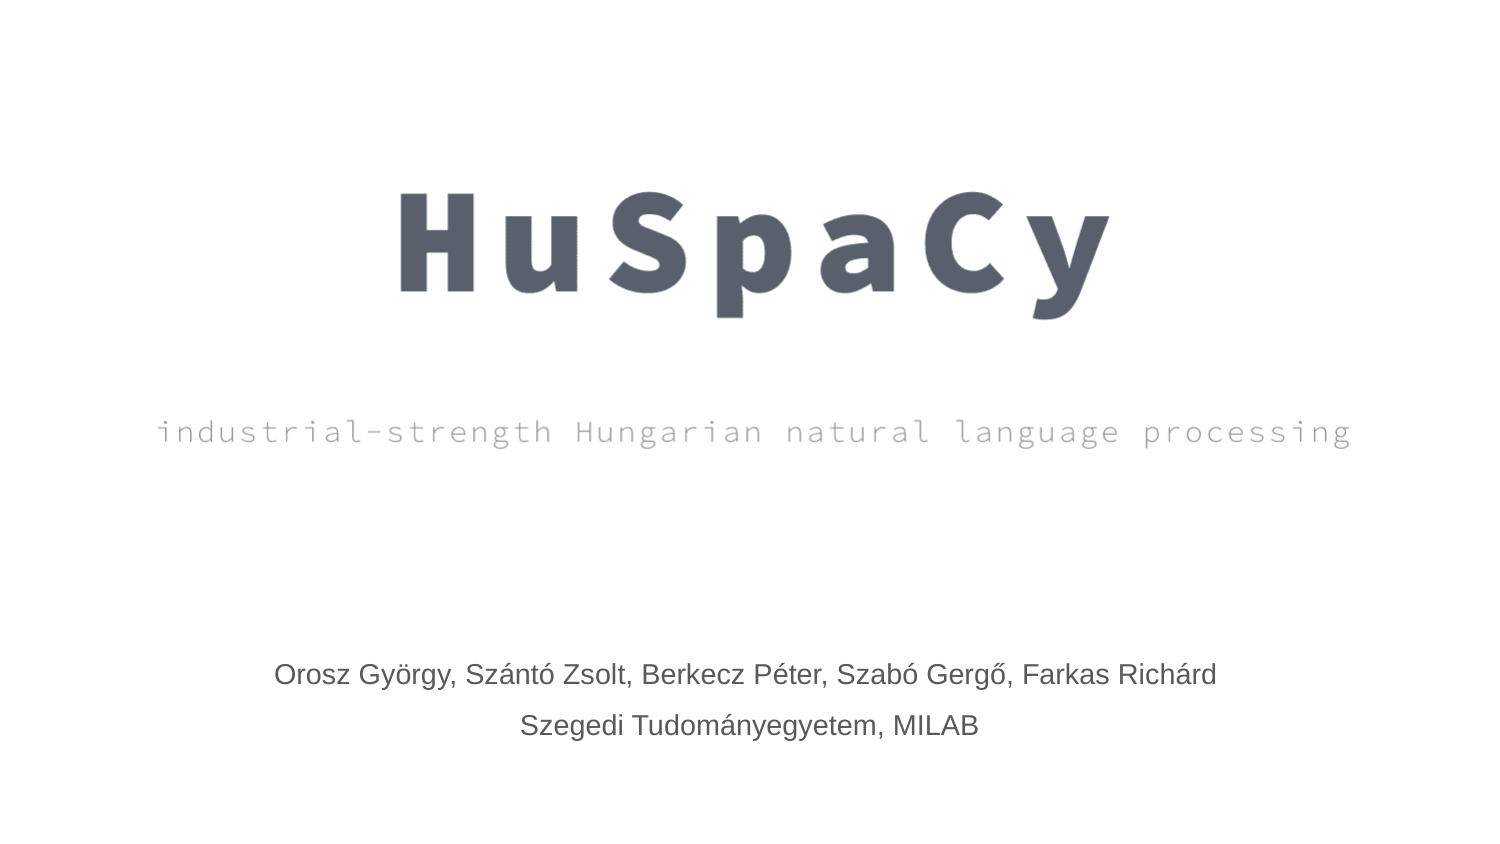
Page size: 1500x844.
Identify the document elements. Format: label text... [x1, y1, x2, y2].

picture [2, 83, 1500, 584]
subtitle Orosz György, Szántó Zsolt, Berkecz Péter, Szabó Gergő, Farkas Richárd Szegedi Tudományegyetem, MILAB [51, 649, 1449, 767]
